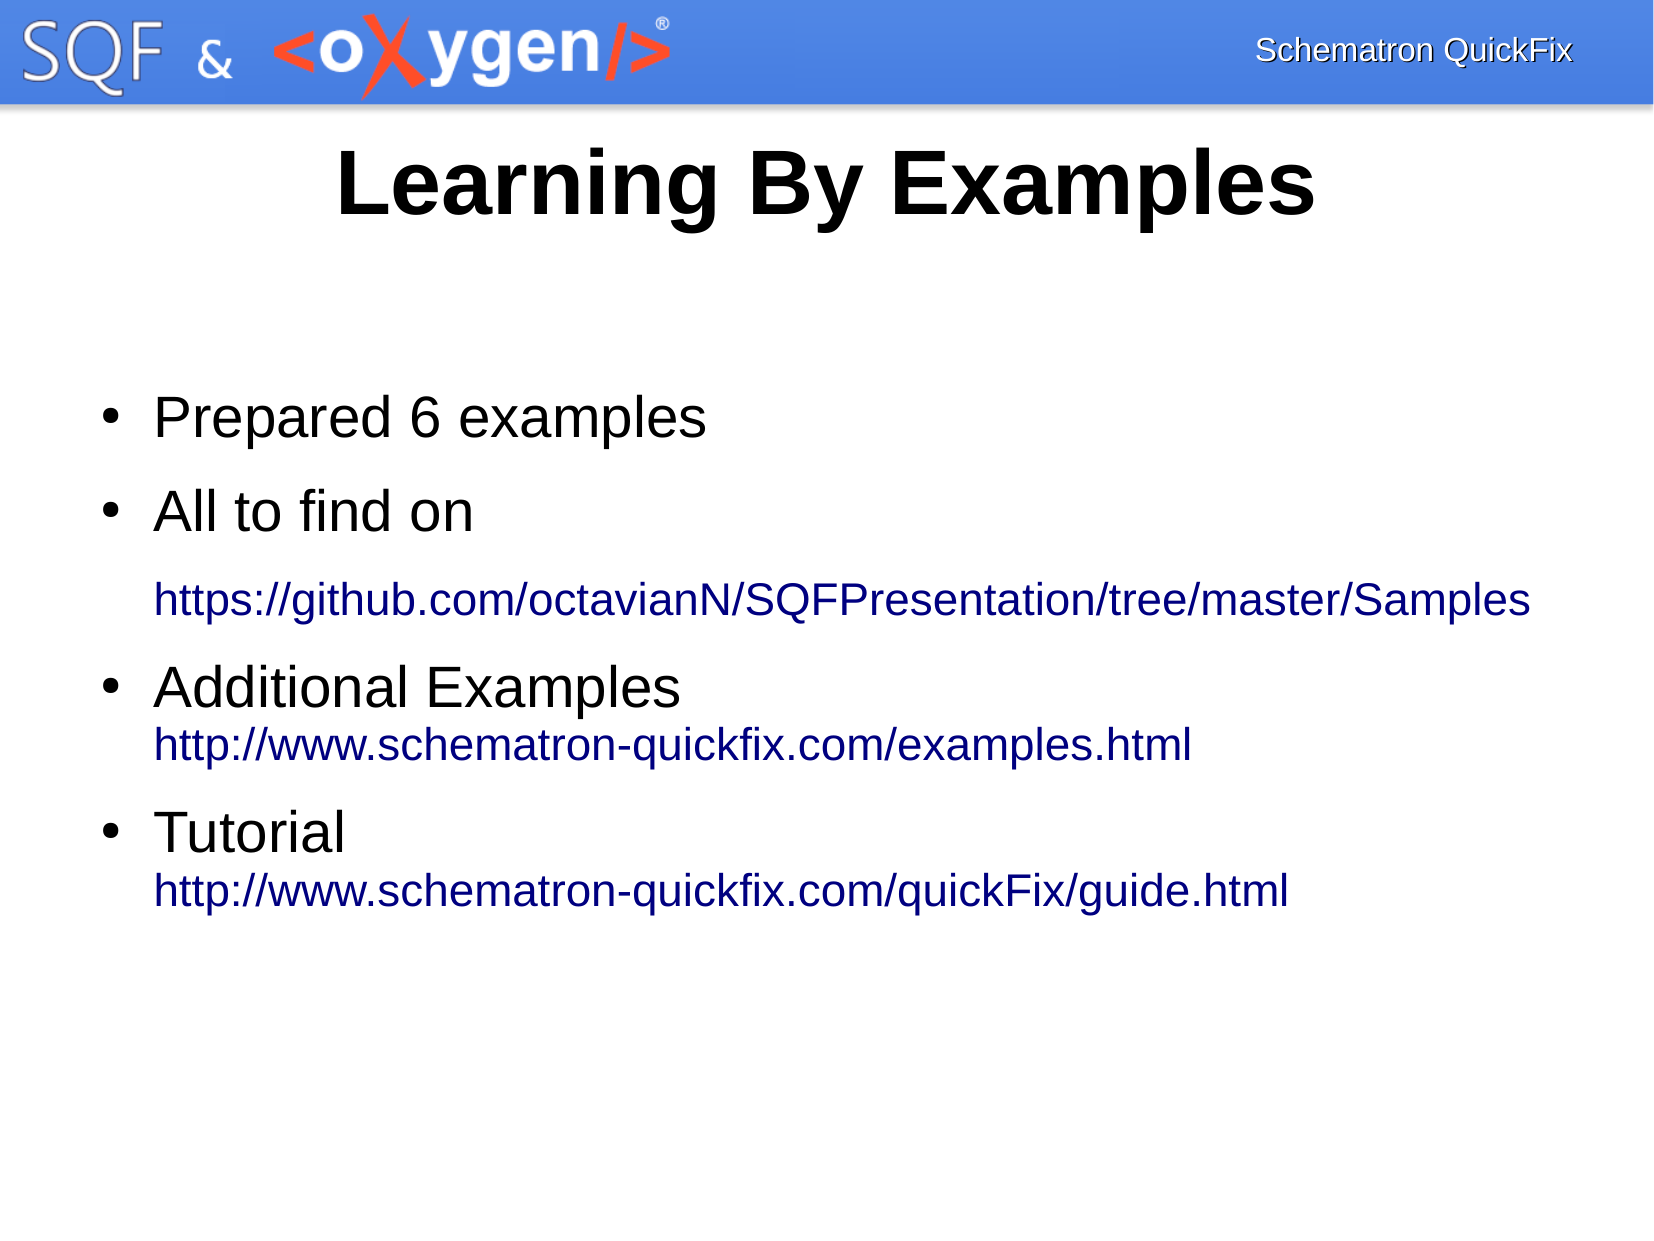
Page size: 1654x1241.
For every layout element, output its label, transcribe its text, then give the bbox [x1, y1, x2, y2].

picture [0, 0, 1654, 118]
title Learning By Examples [82, 78, 1571, 287]
list Prepared 6 examples All to find on https://github.com/octavianN/SQFPresentation/tree/master/Samples Additional Examples http://www.schematron-quickfix.com/examples.html Tutorial http://www.schematron-quickfix.com/quickFix/guide.html [82, 290, 1571, 1010]
